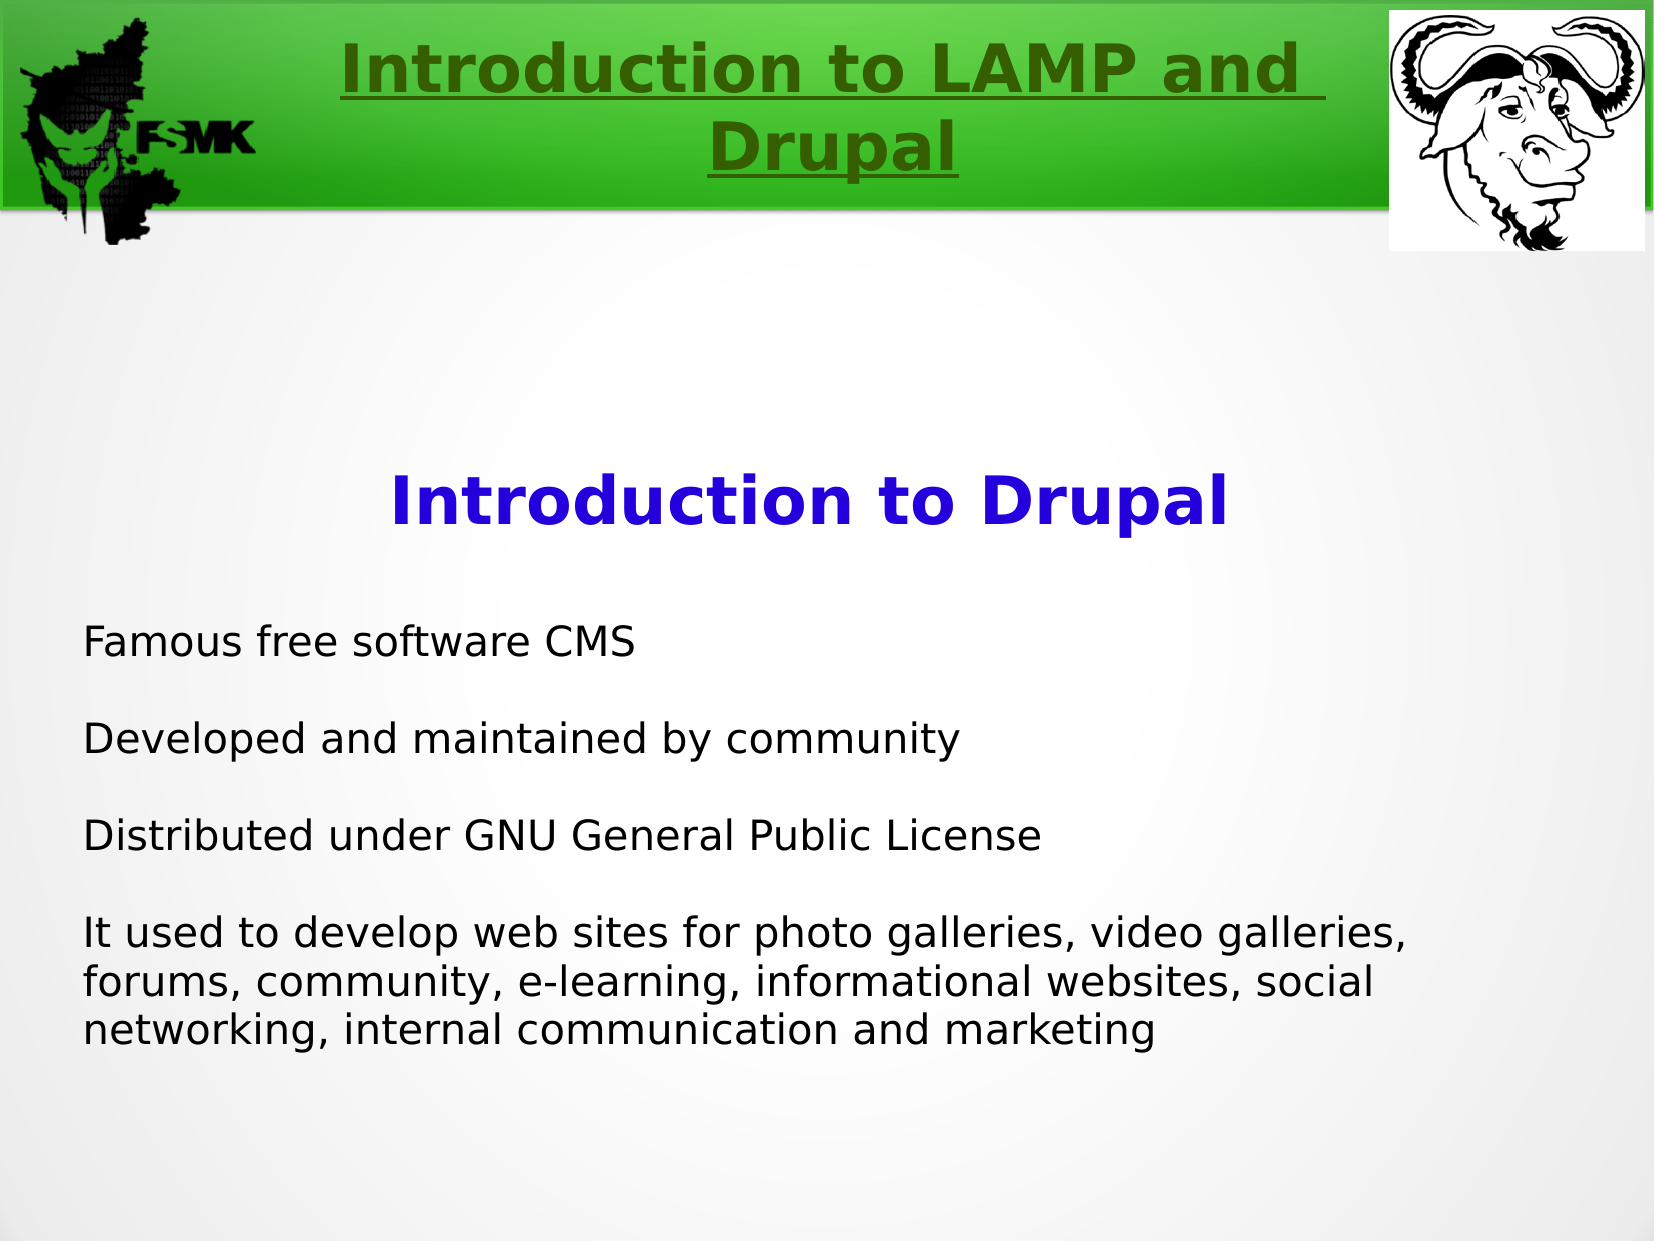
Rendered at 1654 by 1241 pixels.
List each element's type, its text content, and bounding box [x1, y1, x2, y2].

picture [1389, 10, 1645, 251]
picture [3, 2, 274, 259]
title Introduction to LAMP and Drupal [274, 12, 1389, 204]
text_box Introduction to Drupal Famous free software CMS Developed and maintained by community Distributed under GNU General Public License It used to develop web sites for photo galleries, video galleries, forums, community, e-learning, informational websites, social networking, internal communication and marketing [82, 361, 1538, 1081]
